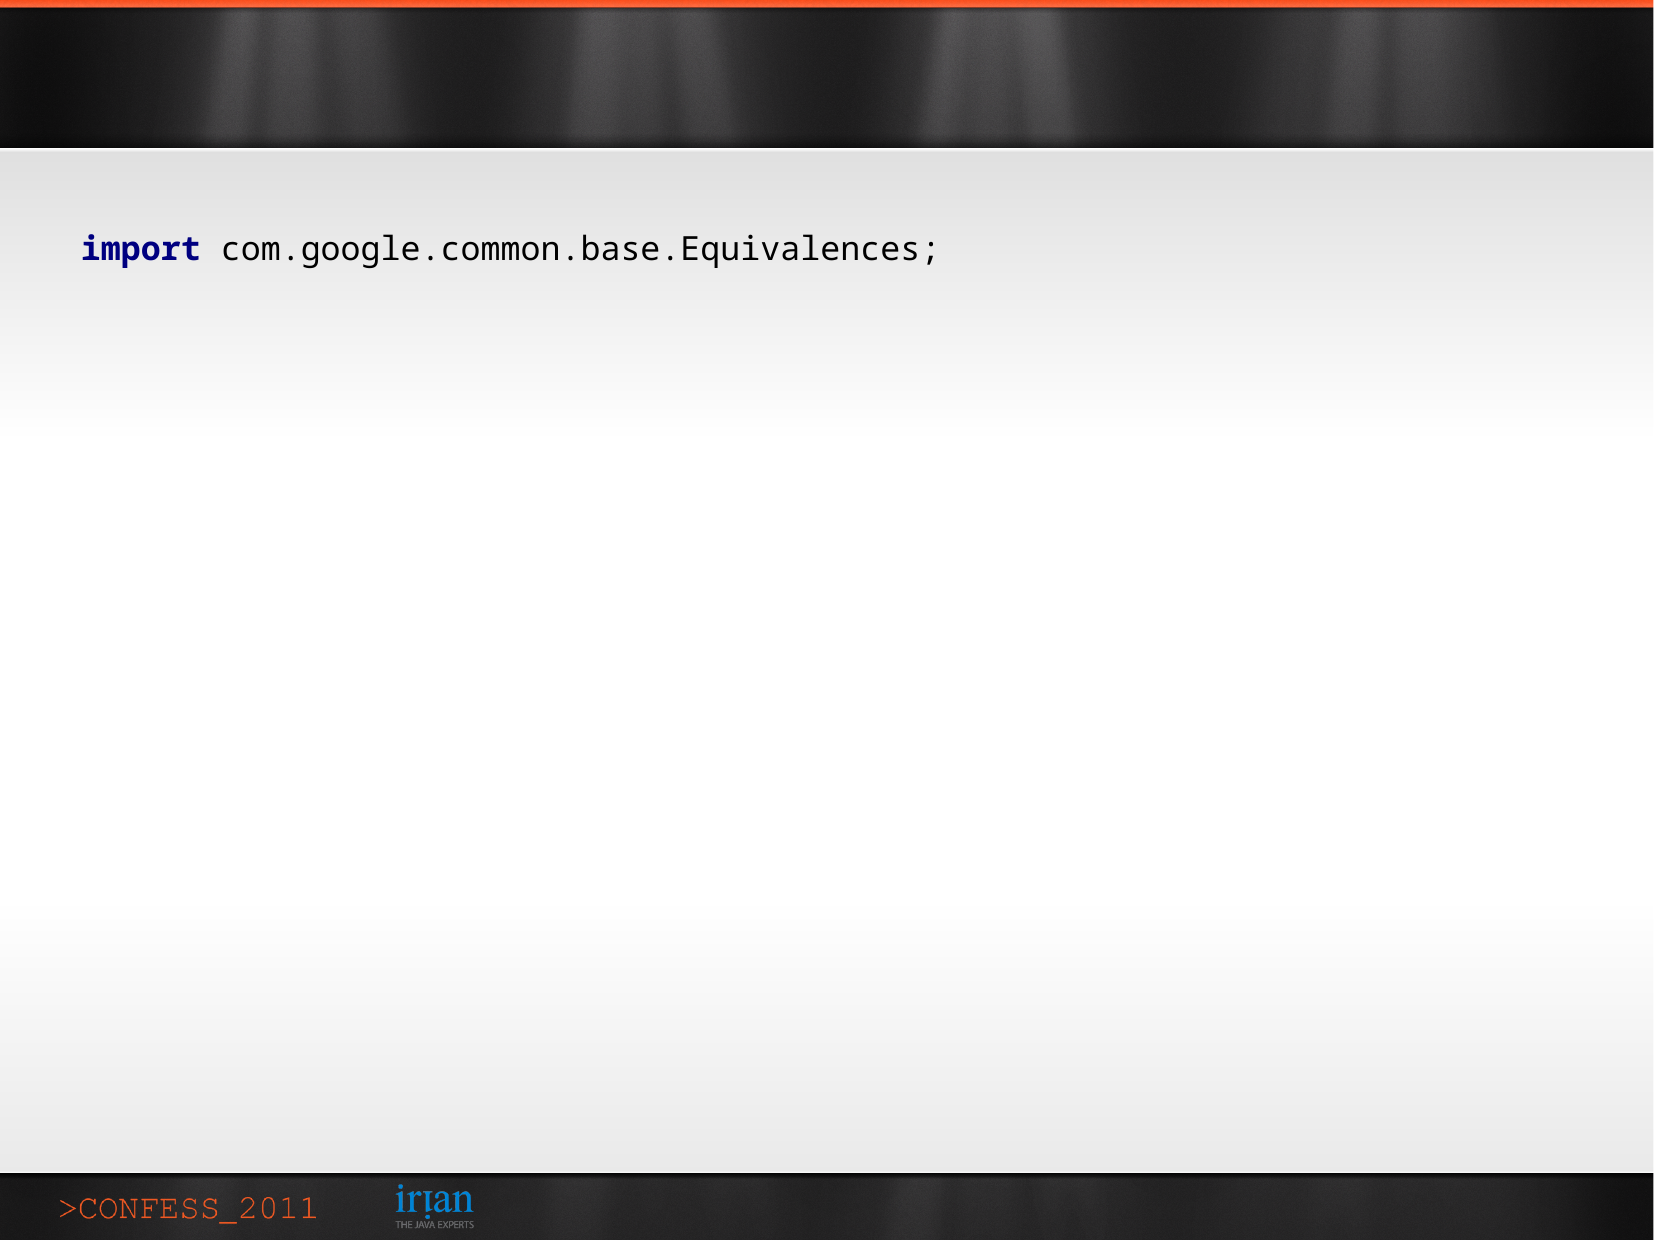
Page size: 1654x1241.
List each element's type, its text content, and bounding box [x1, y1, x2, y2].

subtitle import com.google.common.base.Equivalences; [80, 225, 1654, 1125]
picture [0, 0, 1654, 1240]
